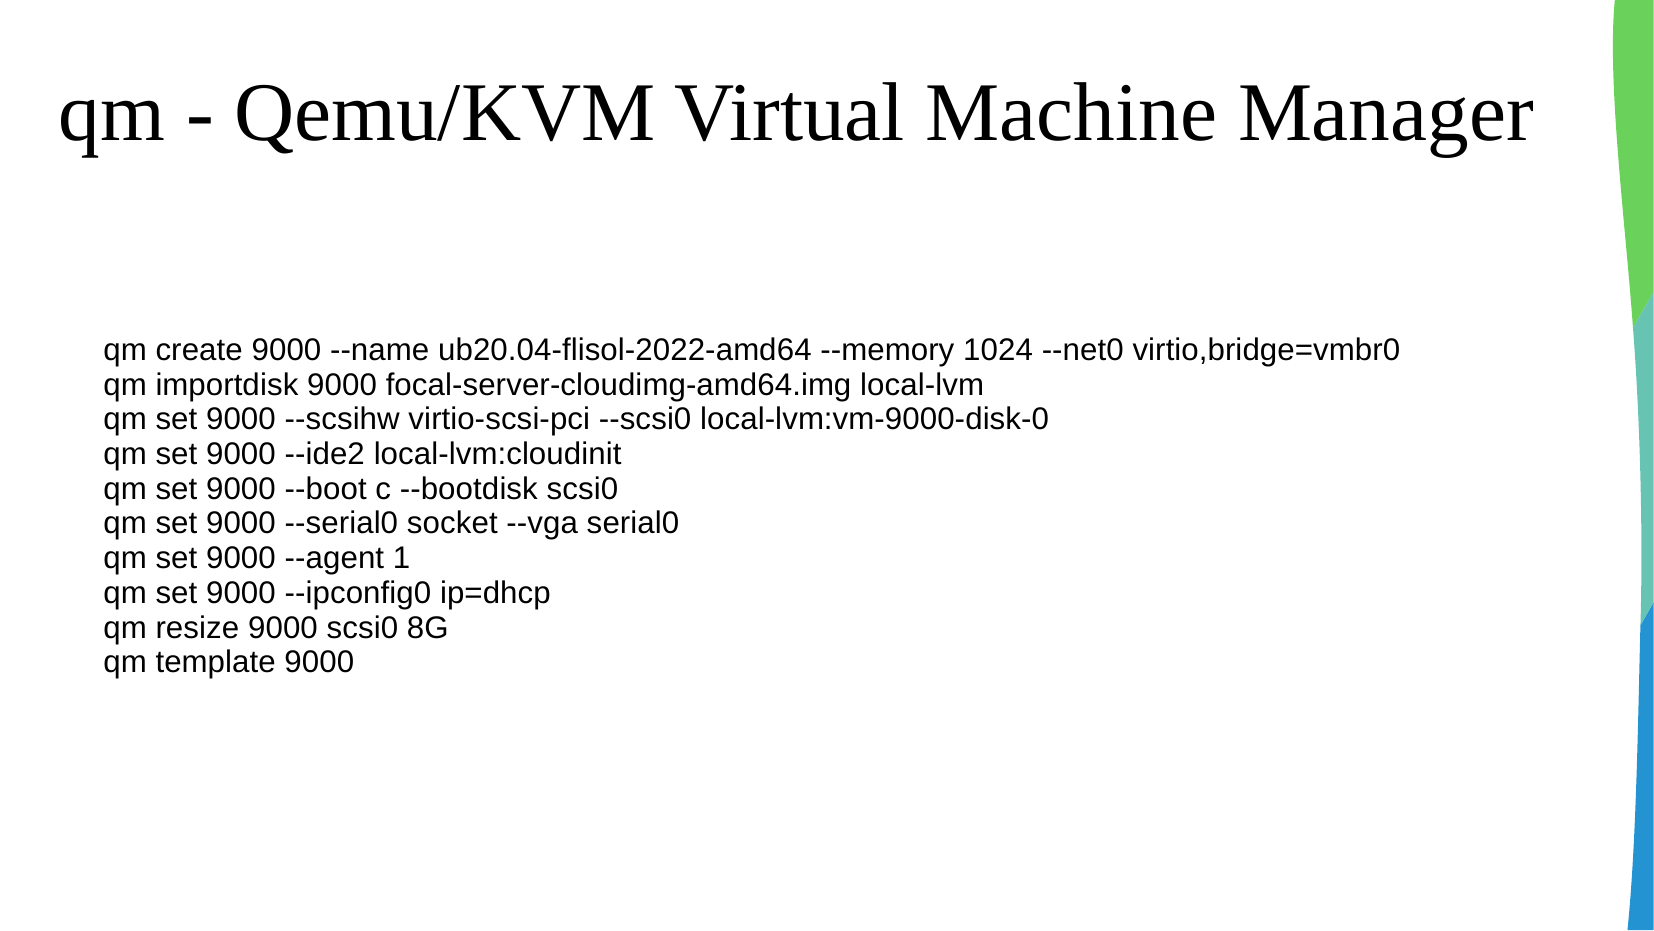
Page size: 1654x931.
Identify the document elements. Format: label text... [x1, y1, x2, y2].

text_box qm create 9000 --name ub20.04-flisol-2022-amd64 --memory 1024 --net0 virtio,bridge=vmbr0 qm importdisk 9000 focal-server-cloudimg-amd64.img local-lvm qm set 9000 --scsihw virtio-scsi-pci --scsi0 local-lvm:vm-9000-disk-0 qm set 9000 --ide2 local-lvm:cloudinit qm set 9000 --boot c --bootdisk scsi0 qm set 9000 --serial0 socket --vga serial0 qm set 9000 --agent 1 qm set 9000 --ipconfig0 ip=dhcp qm resize 9000 scsi0 8G qm template 9000 [88, 324, 1565, 709]
text_box qm - Qemu/KVM Virtual Machine Manager [44, 59, 1610, 178]
